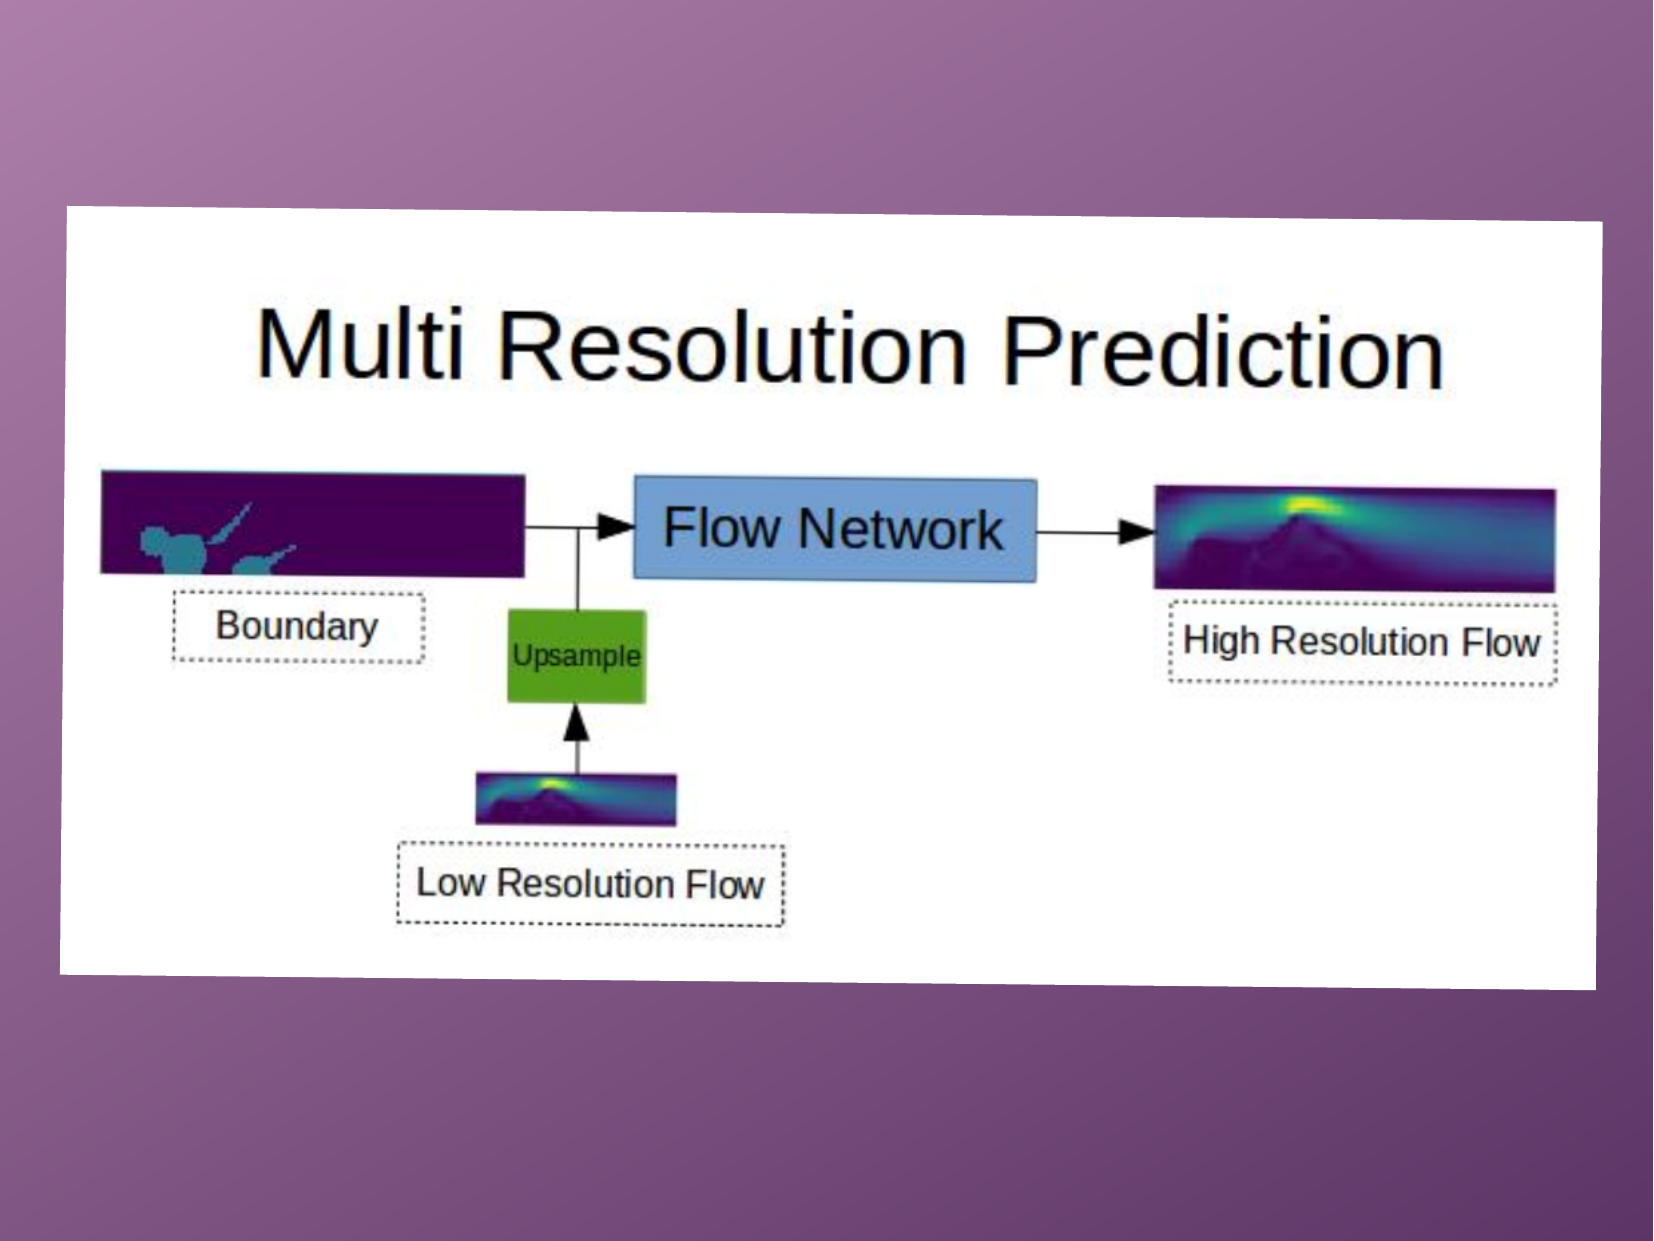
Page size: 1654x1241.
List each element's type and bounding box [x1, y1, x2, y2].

picture [59, 205, 1603, 991]
